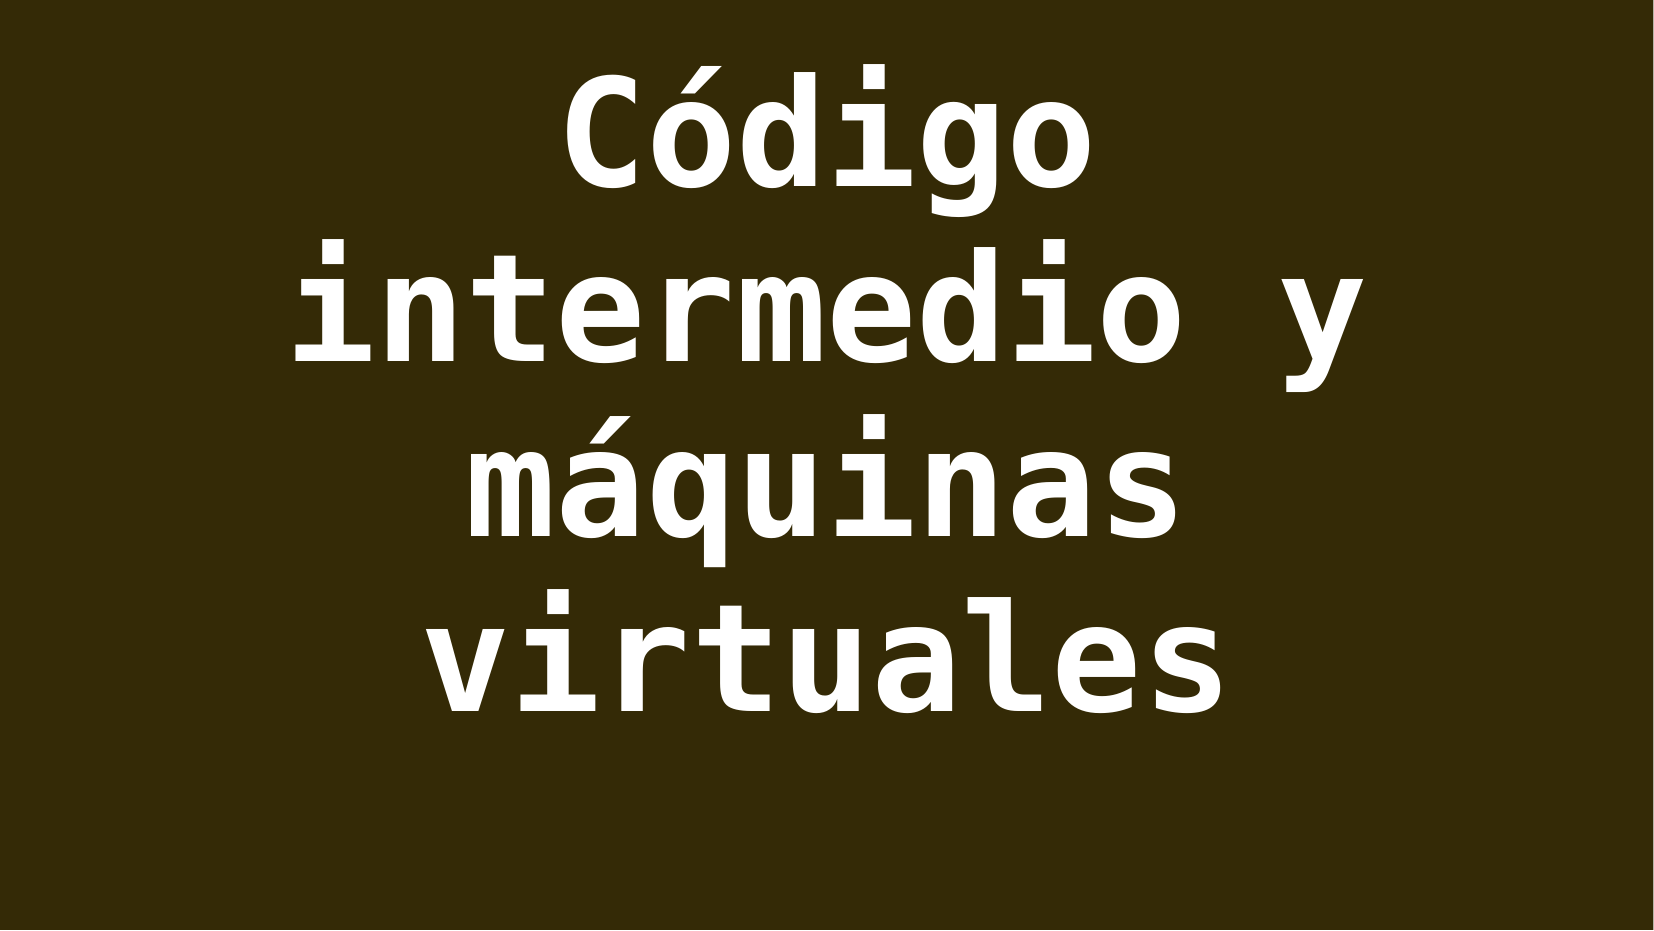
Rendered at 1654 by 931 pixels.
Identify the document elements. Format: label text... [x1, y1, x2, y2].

subtitle Código intermedio y máquinas virtuales [82, 37, 1571, 758]
